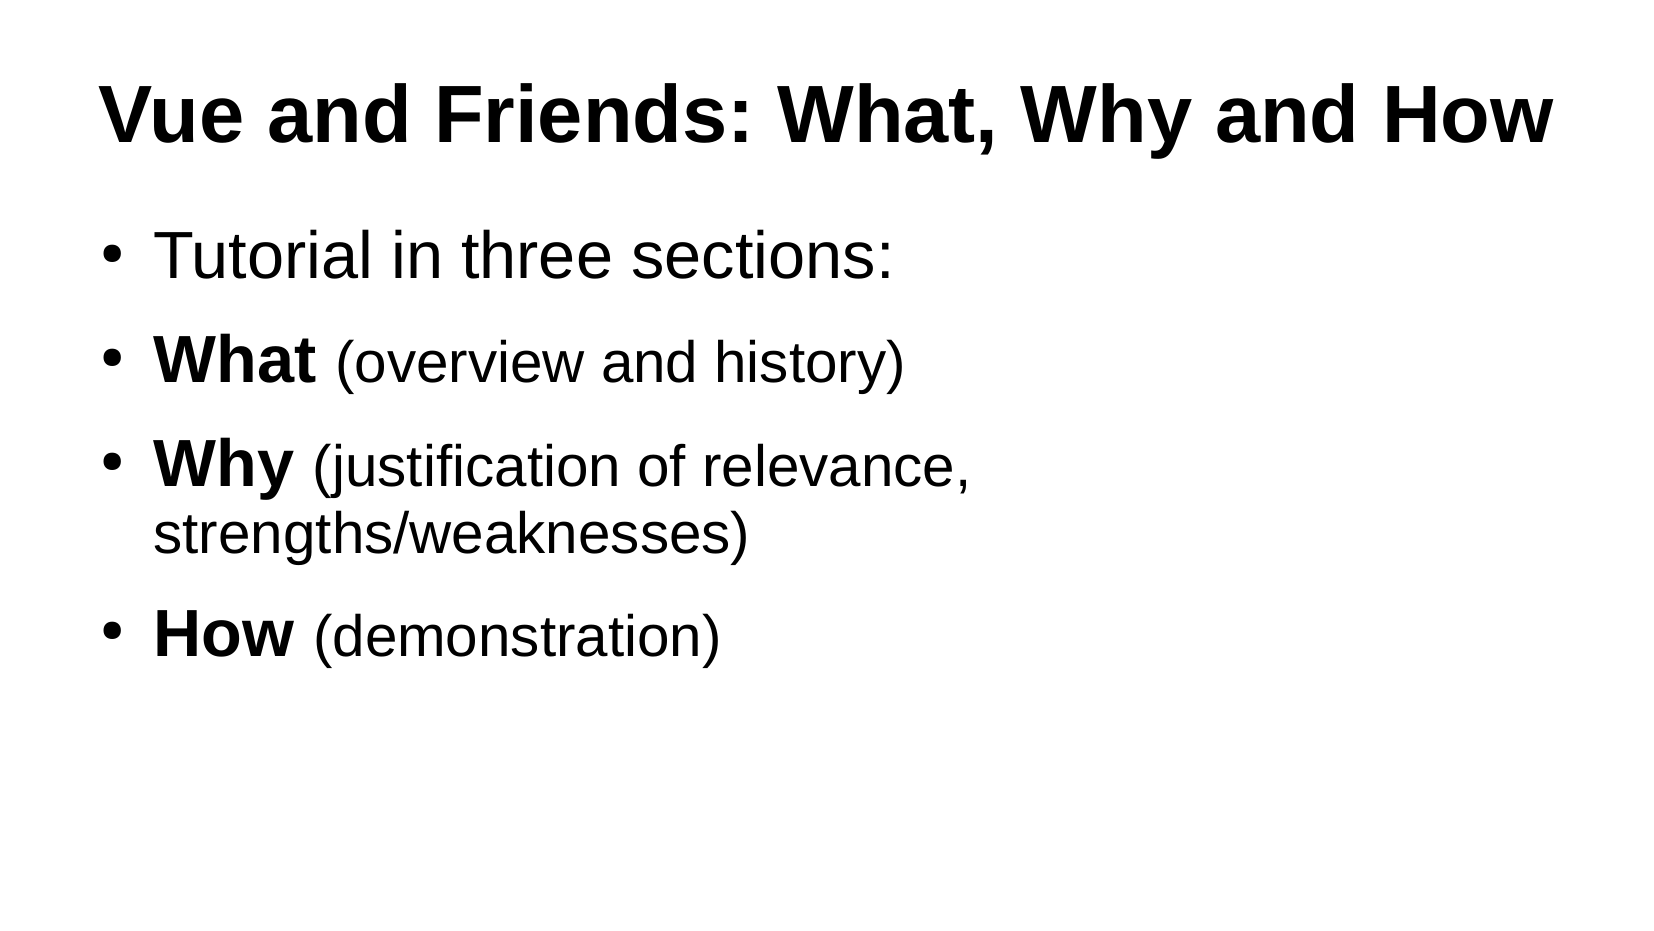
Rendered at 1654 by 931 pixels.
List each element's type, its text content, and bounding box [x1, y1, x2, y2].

title Vue and Friends: What, Why and How [82, 37, 1571, 193]
list Tutorial in three sections: What (overview and history) Why (justification of relevance, strengths/weaknesses) How (demonstration) [82, 217, 1571, 758]
